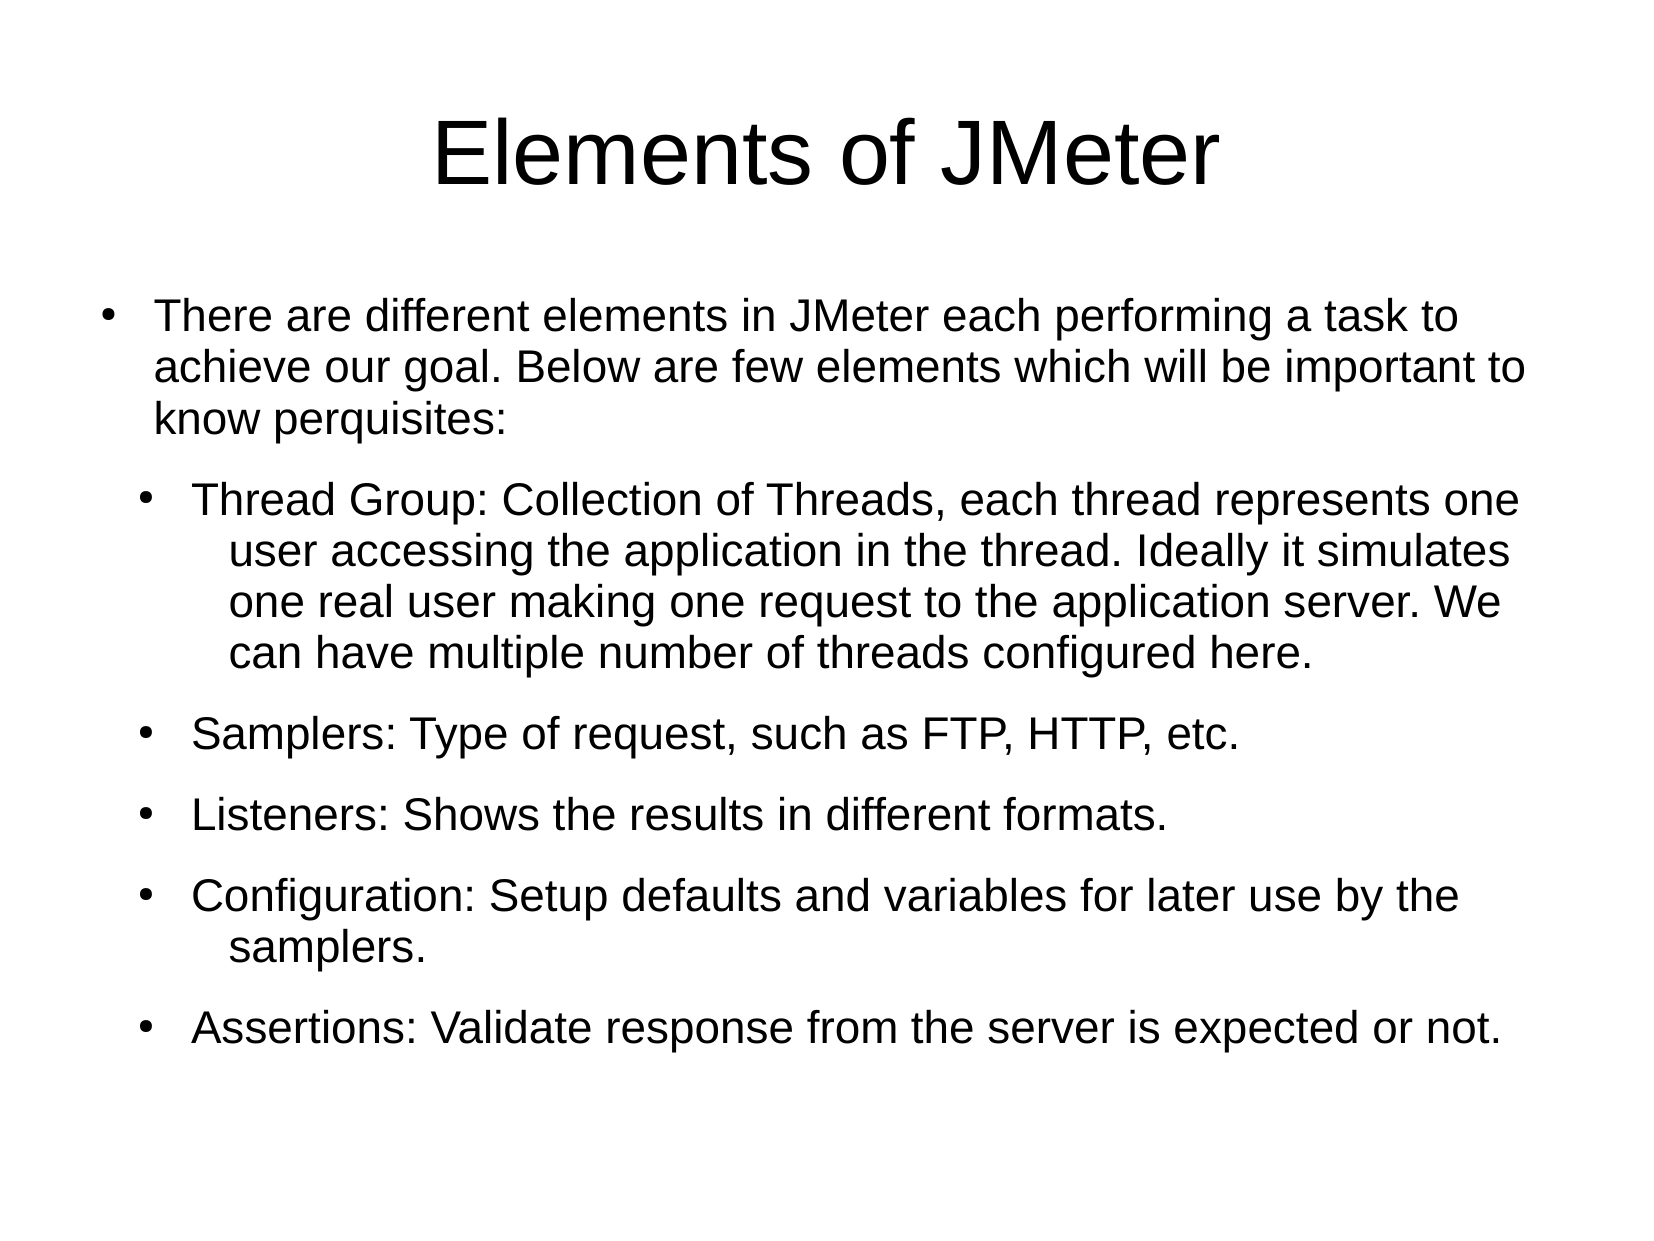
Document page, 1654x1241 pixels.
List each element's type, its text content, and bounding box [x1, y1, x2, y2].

title Elements of JMeter [82, 49, 1571, 257]
list There are different elements in JMeter each performing a task to achieve our goal. Below are few elements which will be important to know perquisites: Thread Group: Collection of Threads, each thread represents one user accessing the application in the thread. Ideally it simulates one real user making one request to the application server. We can have multiple number of threads configured here. Samplers: Type of request, such as FTP, HTTP, etc. Listeners: Shows the results in different formats. Configuration: Setup defaults and variables for later use by the samplers. Assertions: Validate response from the server is expected or not. [82, 290, 1571, 1109]
